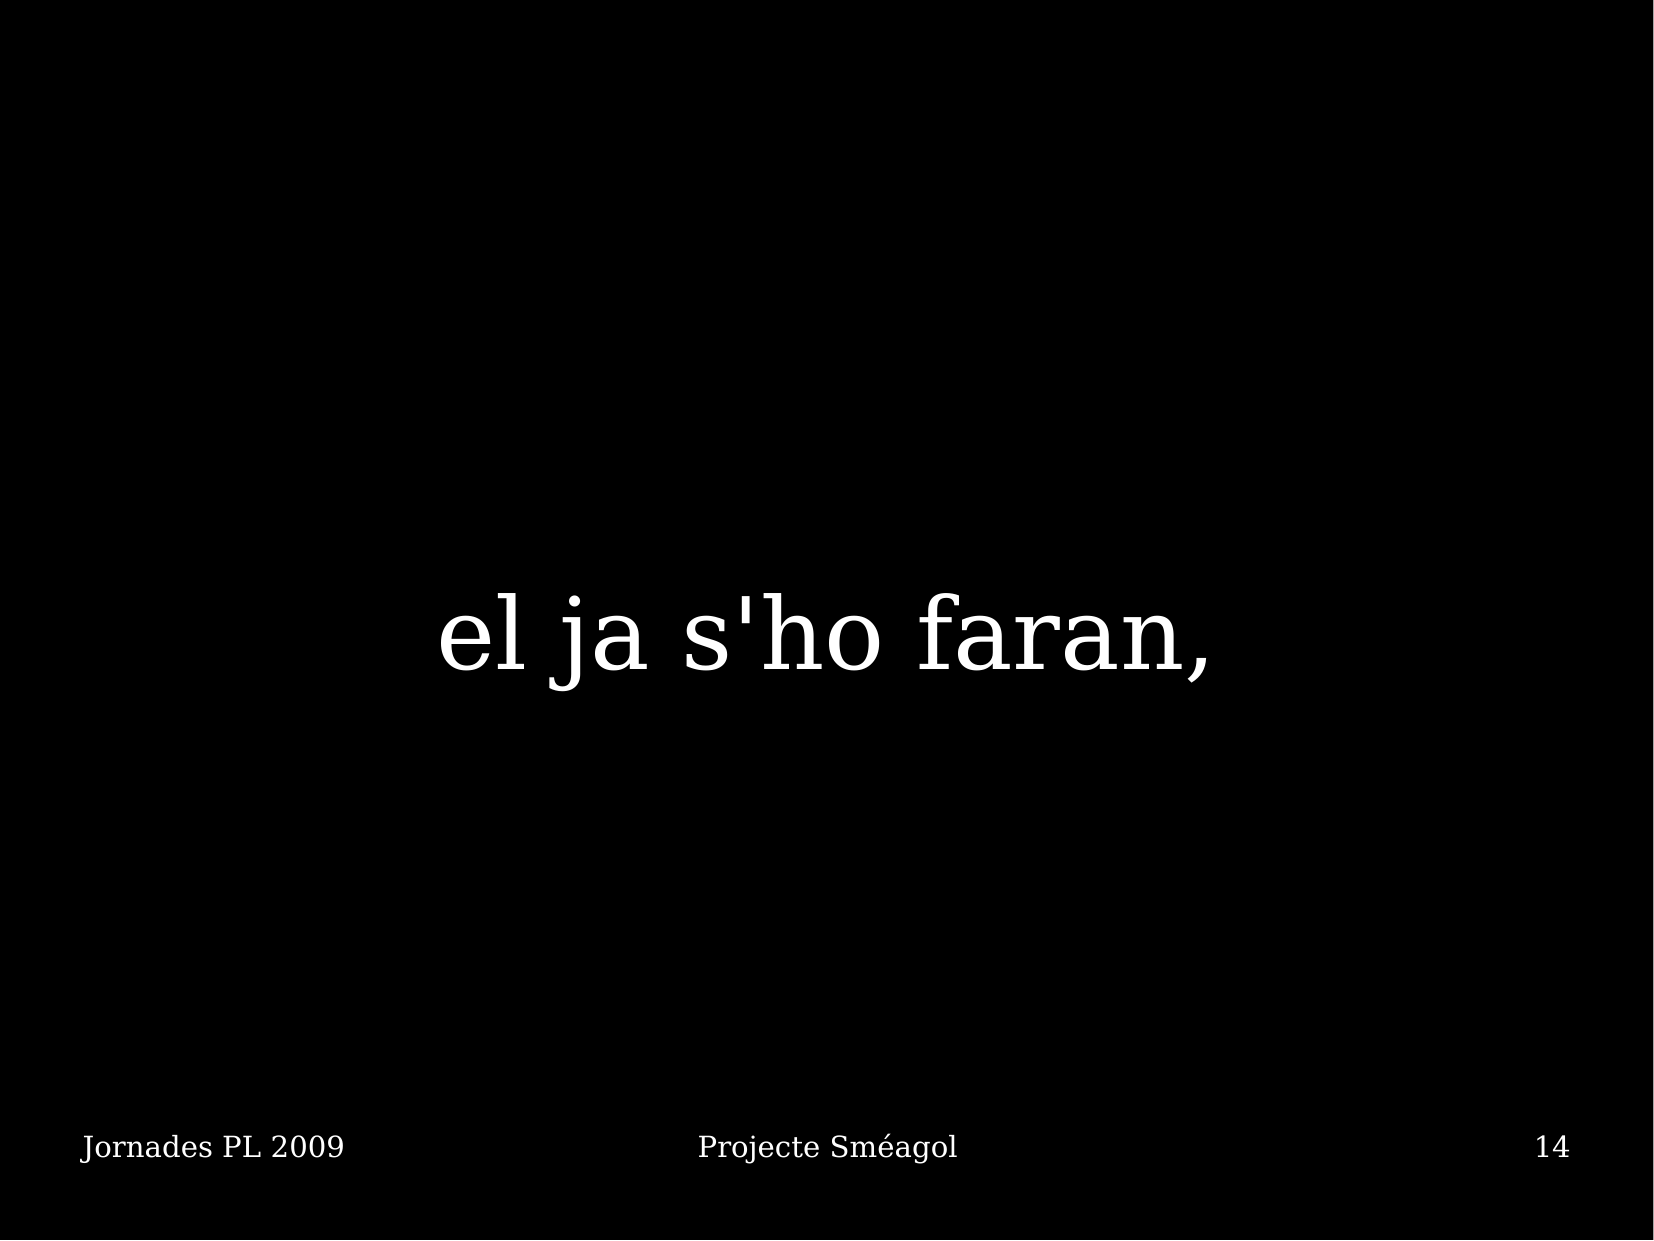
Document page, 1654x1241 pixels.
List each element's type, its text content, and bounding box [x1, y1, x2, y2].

title el ja s'ho faran, [59, 529, 1595, 711]
